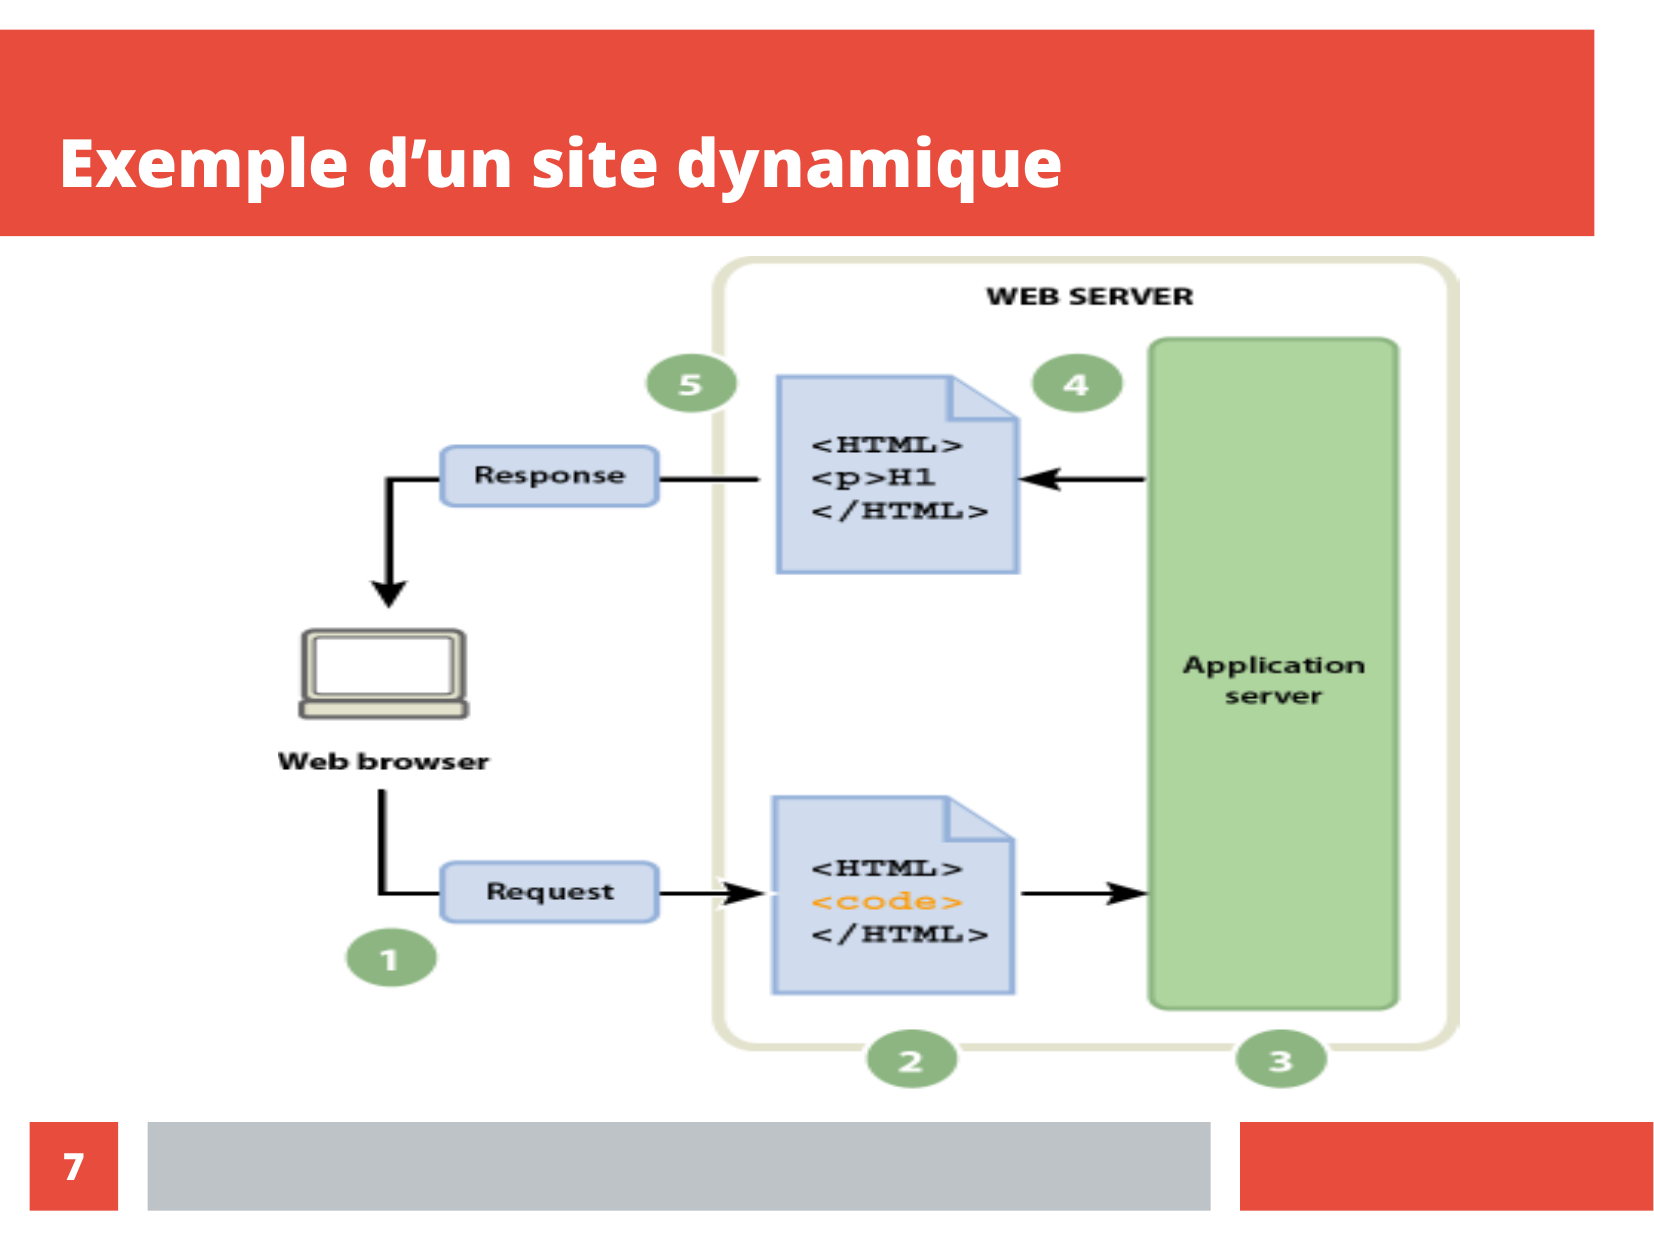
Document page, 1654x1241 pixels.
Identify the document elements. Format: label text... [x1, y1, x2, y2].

title Exemple d’un site dynamique [59, 59, 1595, 207]
picture [278, 256, 1460, 1093]
